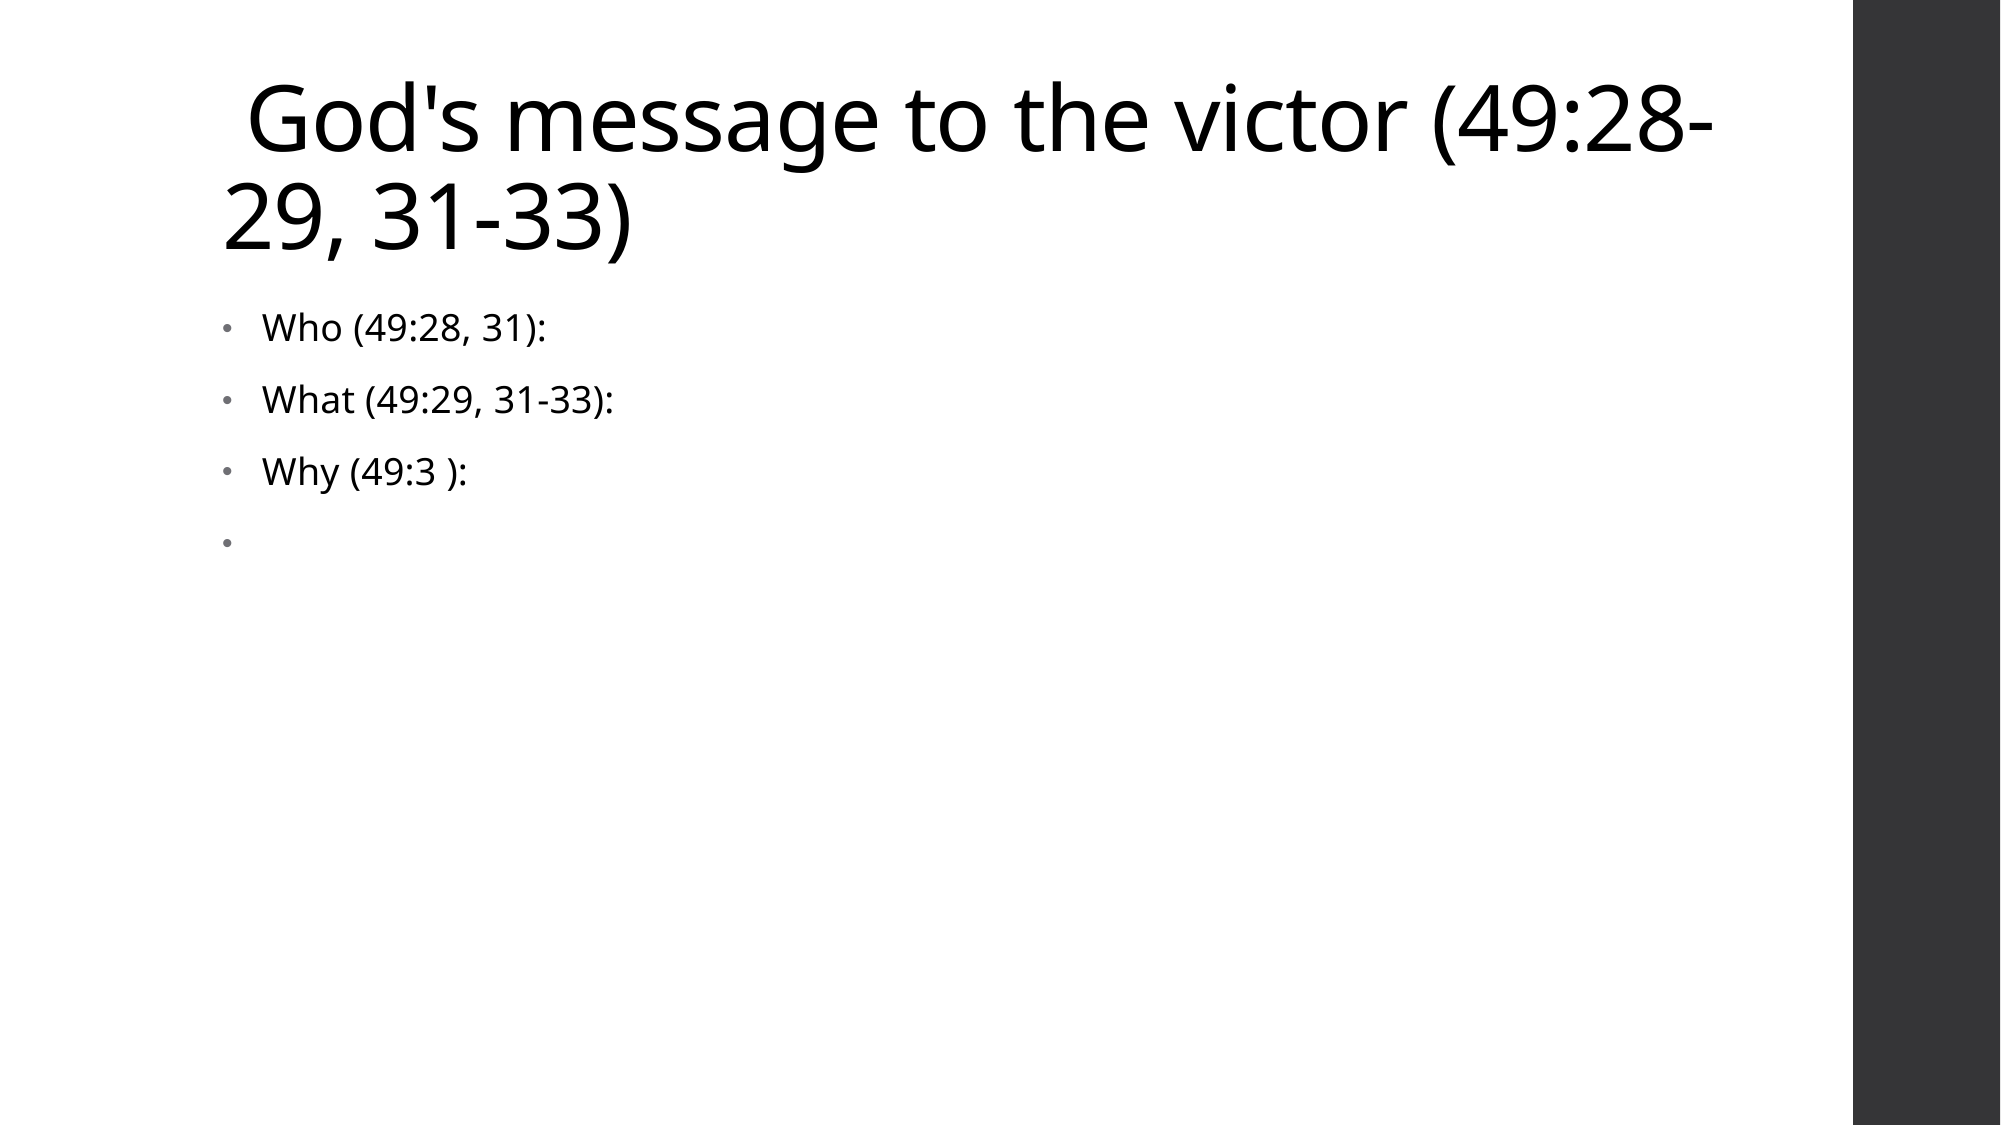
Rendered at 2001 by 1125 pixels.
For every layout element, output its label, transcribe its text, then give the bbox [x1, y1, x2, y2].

title God's message to the victor (49:28-29, 31-33) [206, 60, 1797, 278]
list Who (49:28, 31): What (49:29, 31-33): Why (49:3 ): [206, 299, 1617, 1014]
